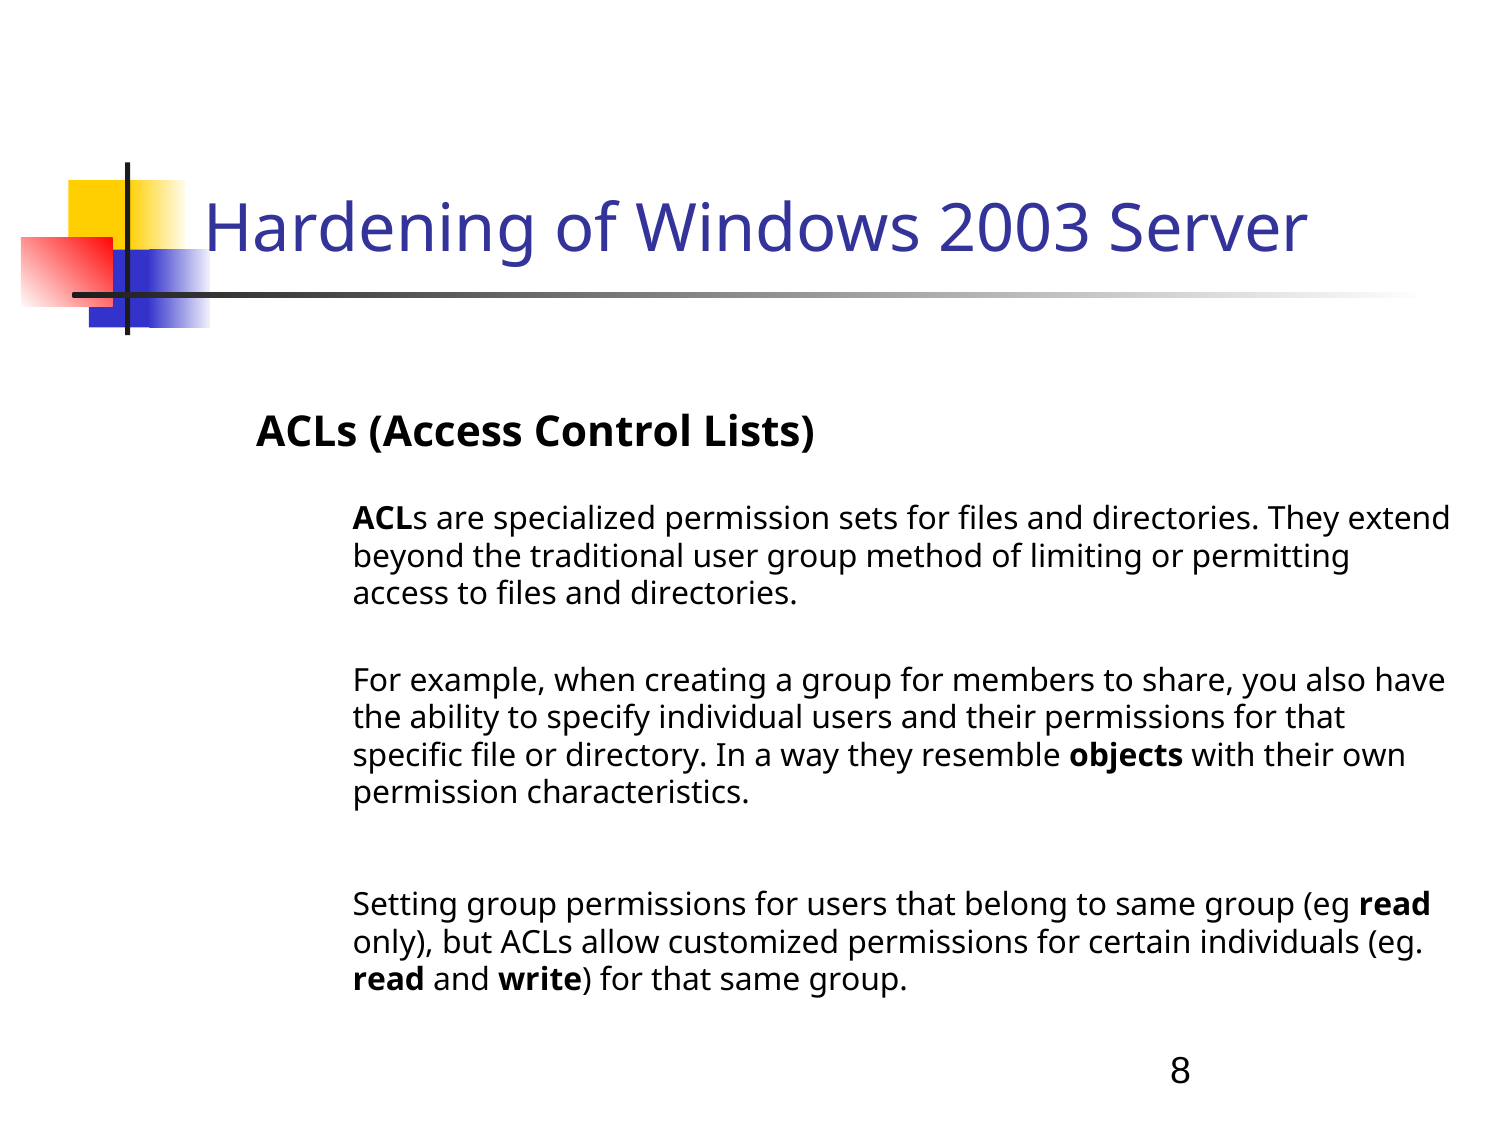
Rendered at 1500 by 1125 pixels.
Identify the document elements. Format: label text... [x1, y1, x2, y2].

title Hardening of Windows 2003 Server [188, 35, 1468, 276]
list ACLs (Access Control Lists) ACLs are specialized permission sets for files and directories. They extend beyond the traditional user group method of limiting or permitting access to files and directories. For example, when creating a group for members to share, you also have the ability to specify individual users and their permissions for that specific file or directory. In a way they resemble objects with their own permission characteristics. Setting group permissions for users that belong to same group (eg read only), but ACLs allow customized permissions for certain individuals (eg. read and write) for that same group. [193, 331, 1469, 1007]
